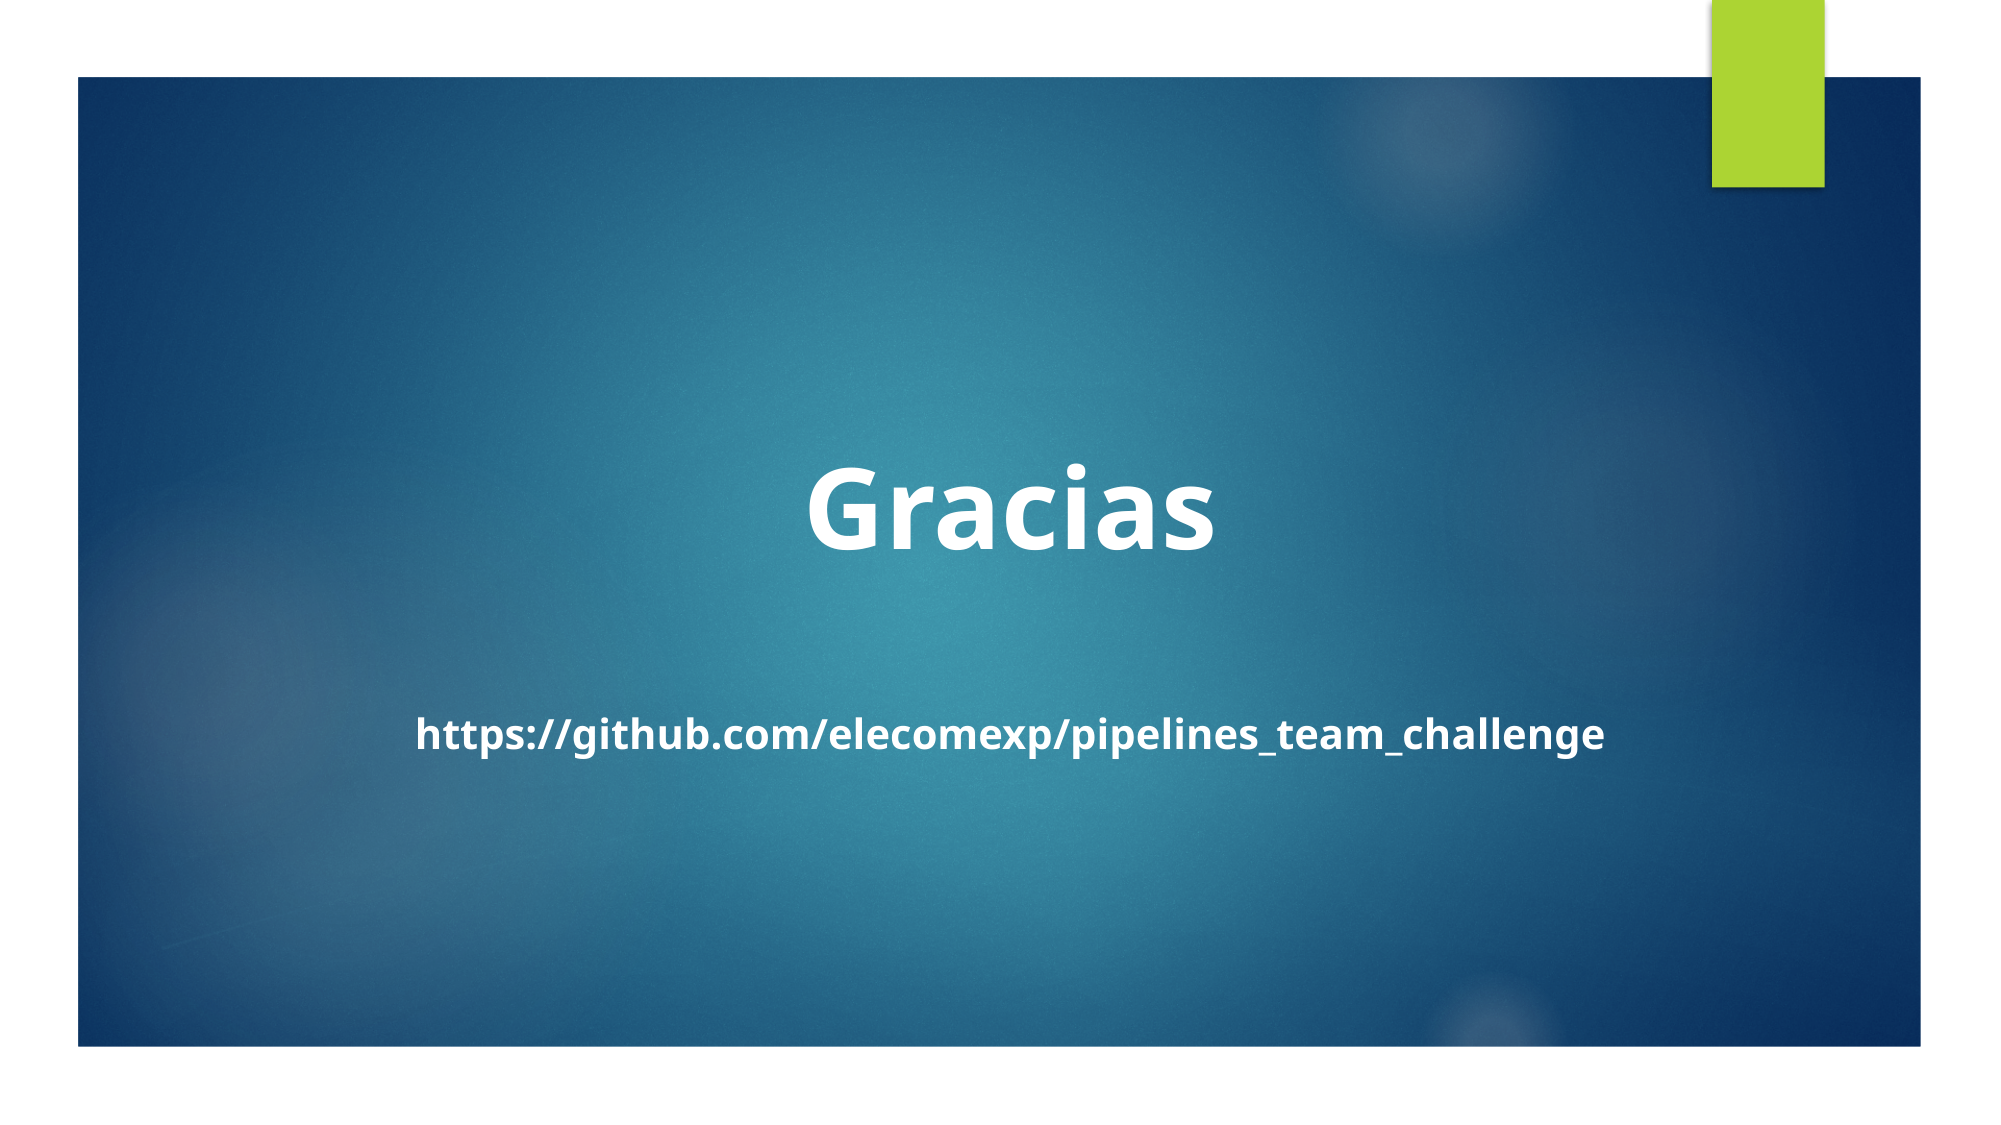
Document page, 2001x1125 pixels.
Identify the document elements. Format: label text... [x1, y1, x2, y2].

title Gracias https://github.com/elecomexp/pipelines_team_challenge [377, 317, 1644, 928]
picture [79, 78, 1920, 1046]
